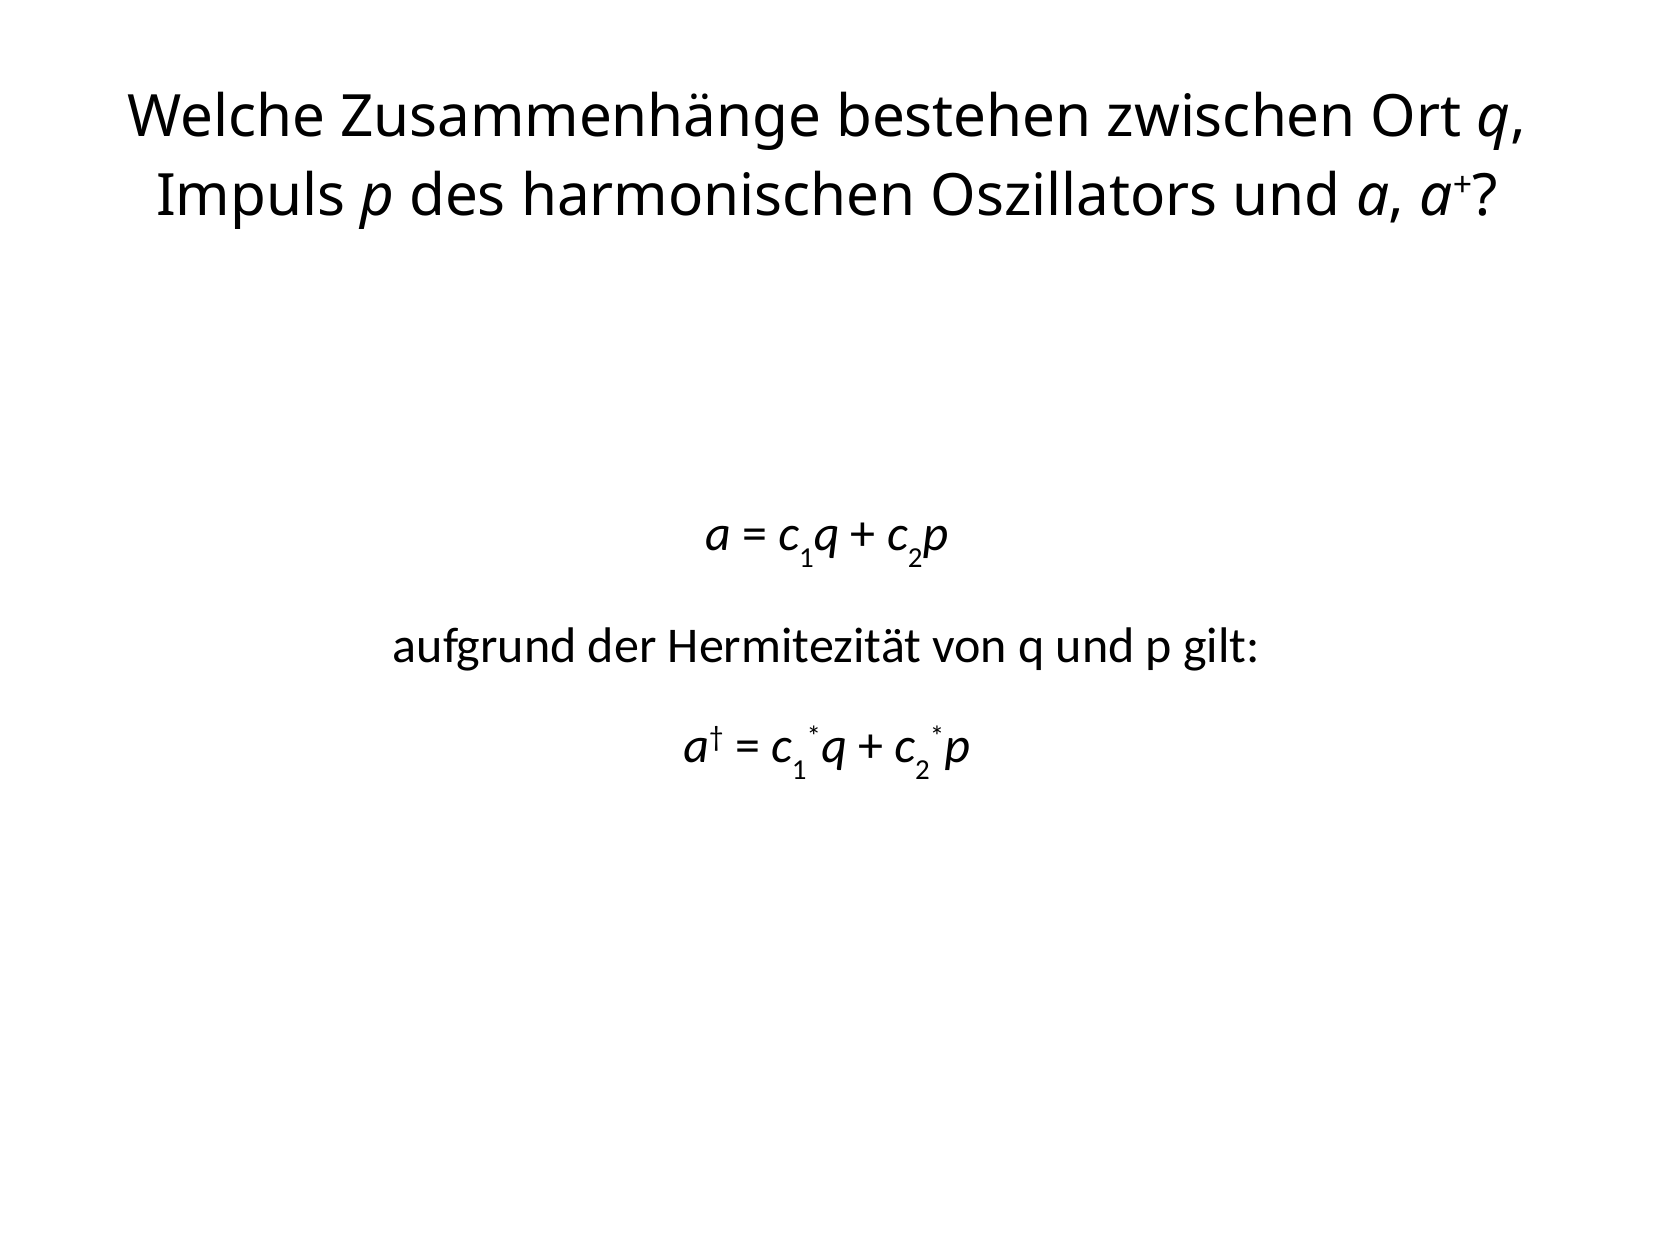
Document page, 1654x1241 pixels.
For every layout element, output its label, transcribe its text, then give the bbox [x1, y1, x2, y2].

title Welche Zusammenhänge bestehen zwischen Ort q, Impuls p des harmonischen Oszillators und a, a+? [82, 49, 1571, 257]
subtitle a = c1q + c2p aufgrund der Hermitezität von q und p gilt: a† = c1*q + c2*p [82, 290, 1571, 1010]
